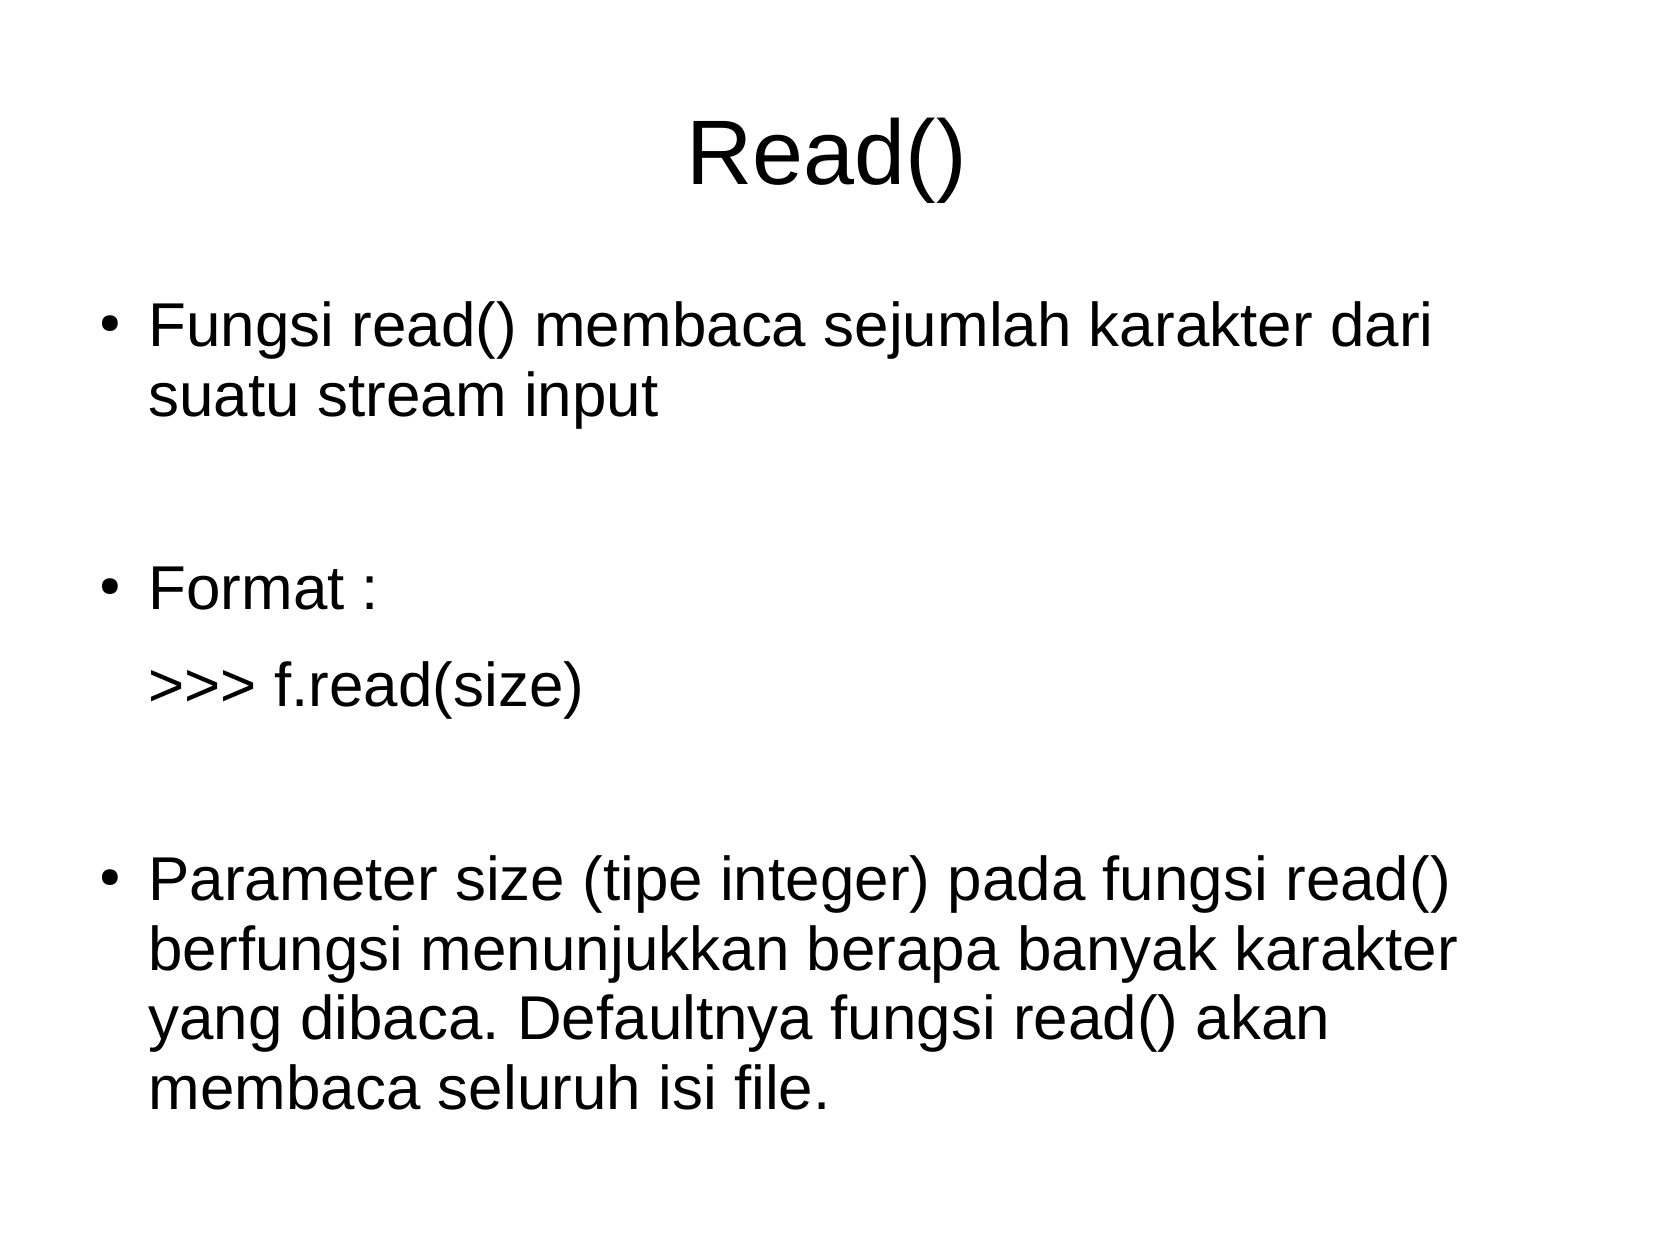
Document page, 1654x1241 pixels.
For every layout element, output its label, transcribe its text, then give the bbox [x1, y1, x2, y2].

title Read() [82, 49, 1571, 257]
list Fungsi read() membaca sejumlah karakter dari suatu stream input Format : >>> f.read(size) Parameter size (tipe integer) pada fungsi read() berfungsi menunjukkan berapa banyak karakter yang dibaca. Defaultnya fungsi read() akan membaca seluruh isi file. [82, 290, 1571, 1126]
